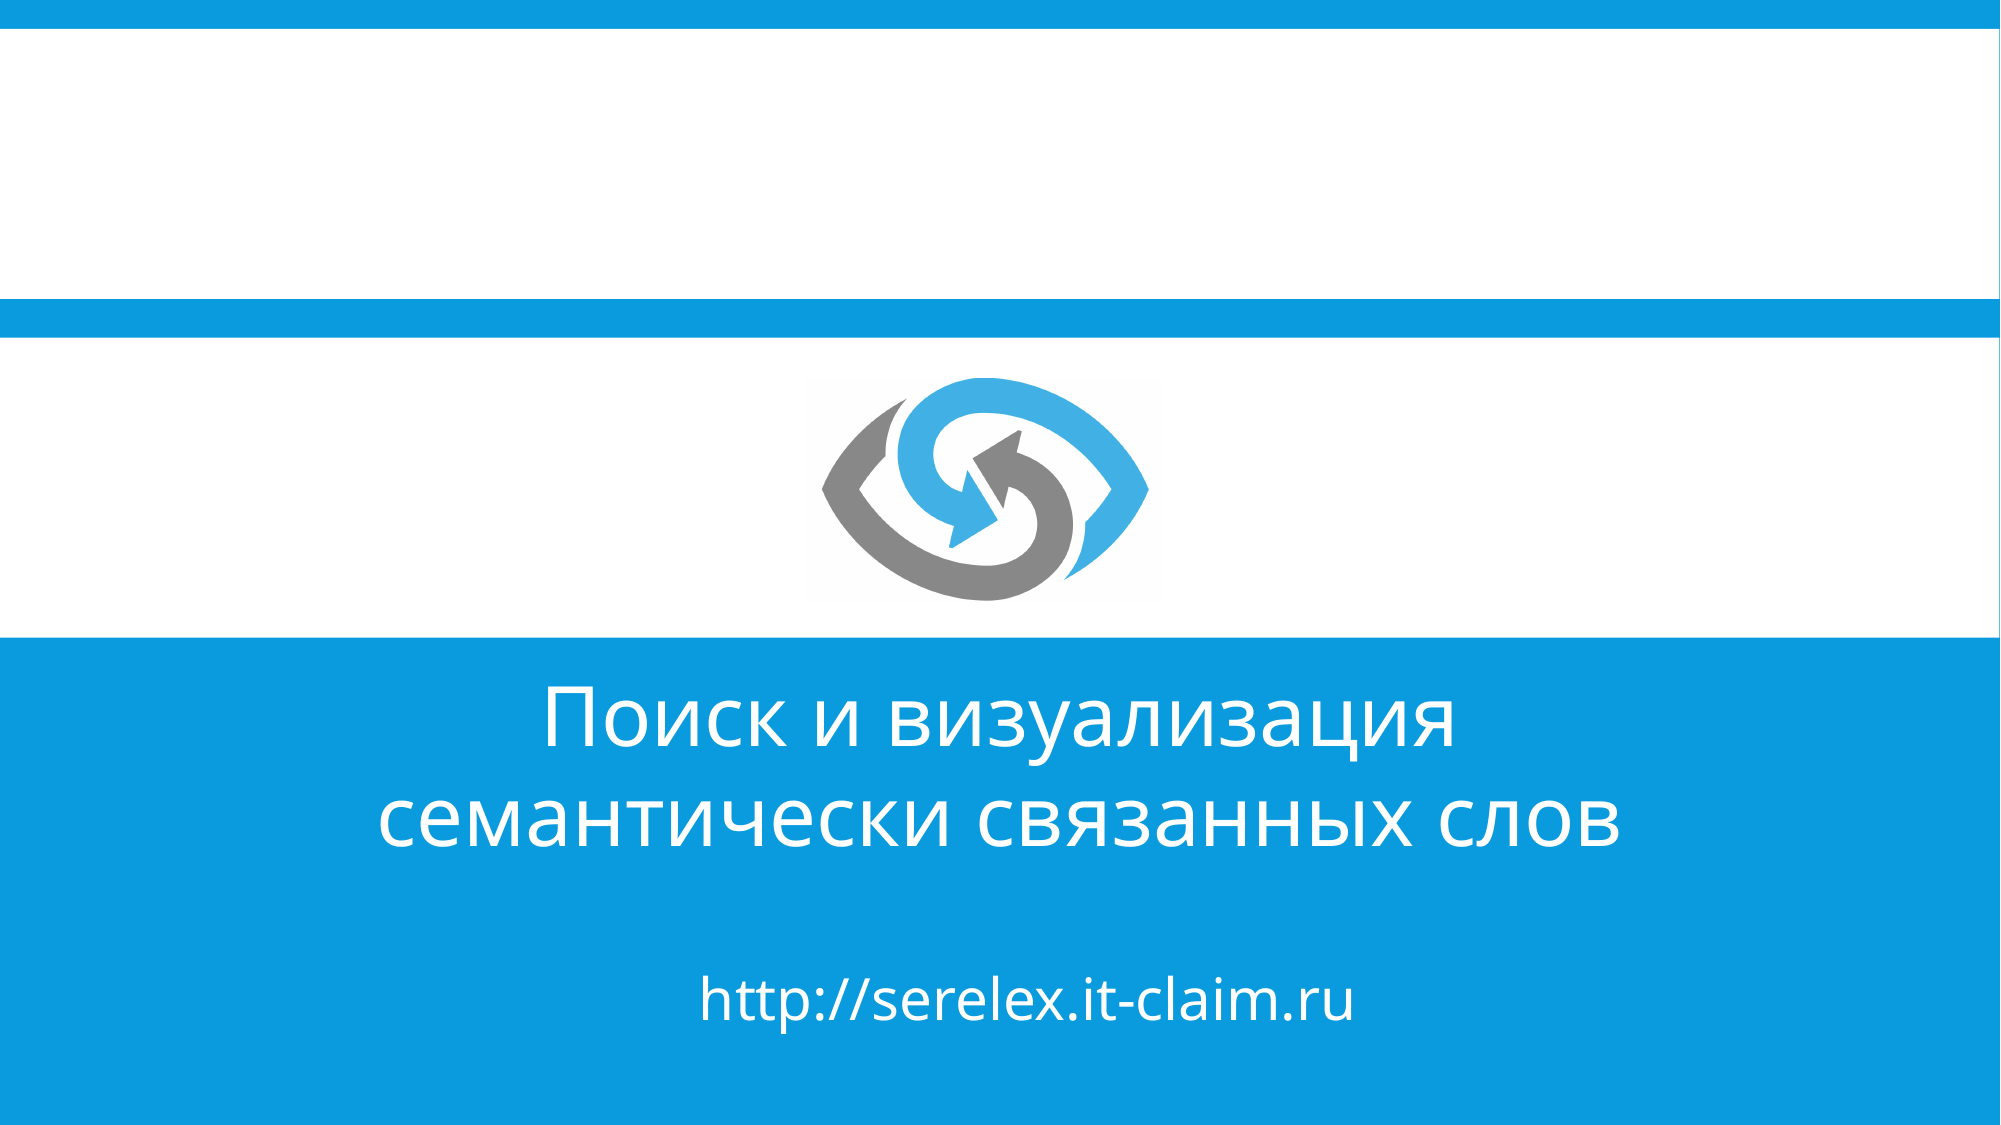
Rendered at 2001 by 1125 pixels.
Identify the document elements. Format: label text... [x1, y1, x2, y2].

text_box Серелекс [59, 34, 1941, 320]
picture [805, 378, 1162, 603]
text_box http://serelex.it-claim.ru [277, 962, 1778, 1085]
text_box Поиск и визуализация семантически связанных слов [249, 655, 1750, 871]
